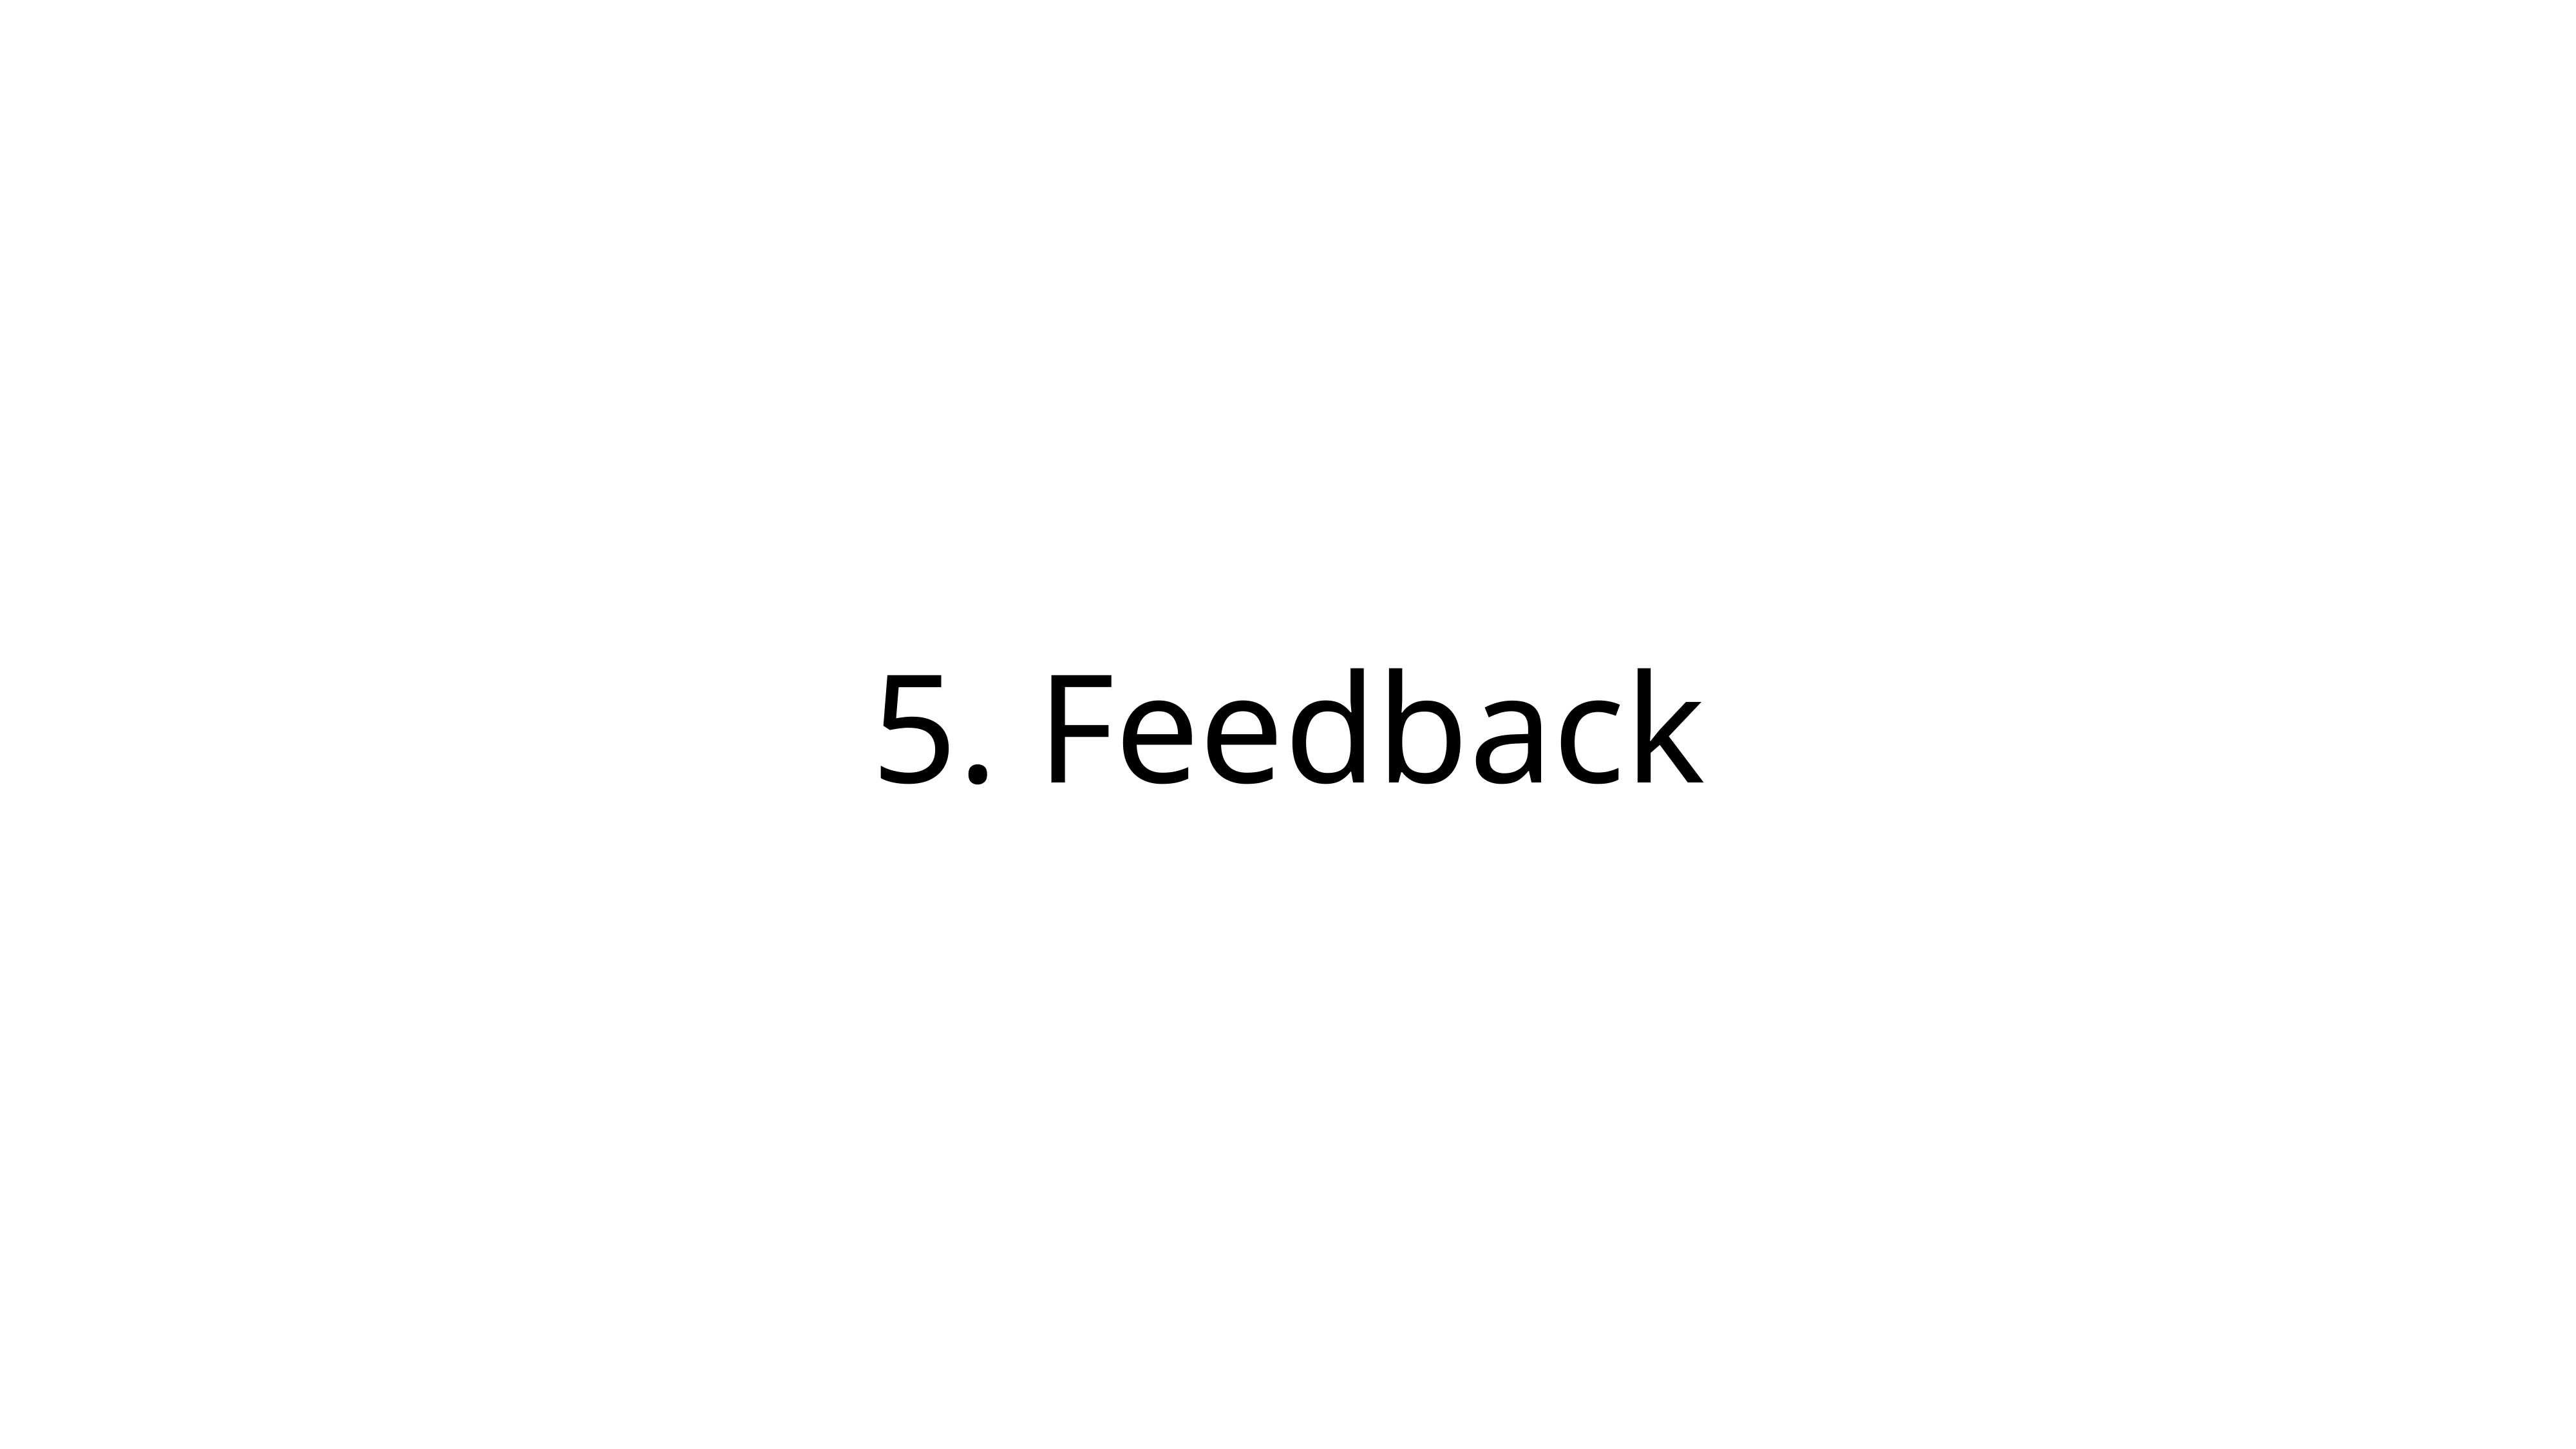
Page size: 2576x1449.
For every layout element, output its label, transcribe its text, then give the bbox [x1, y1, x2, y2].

text_box 5. Feedback [252, 478, 2325, 971]
